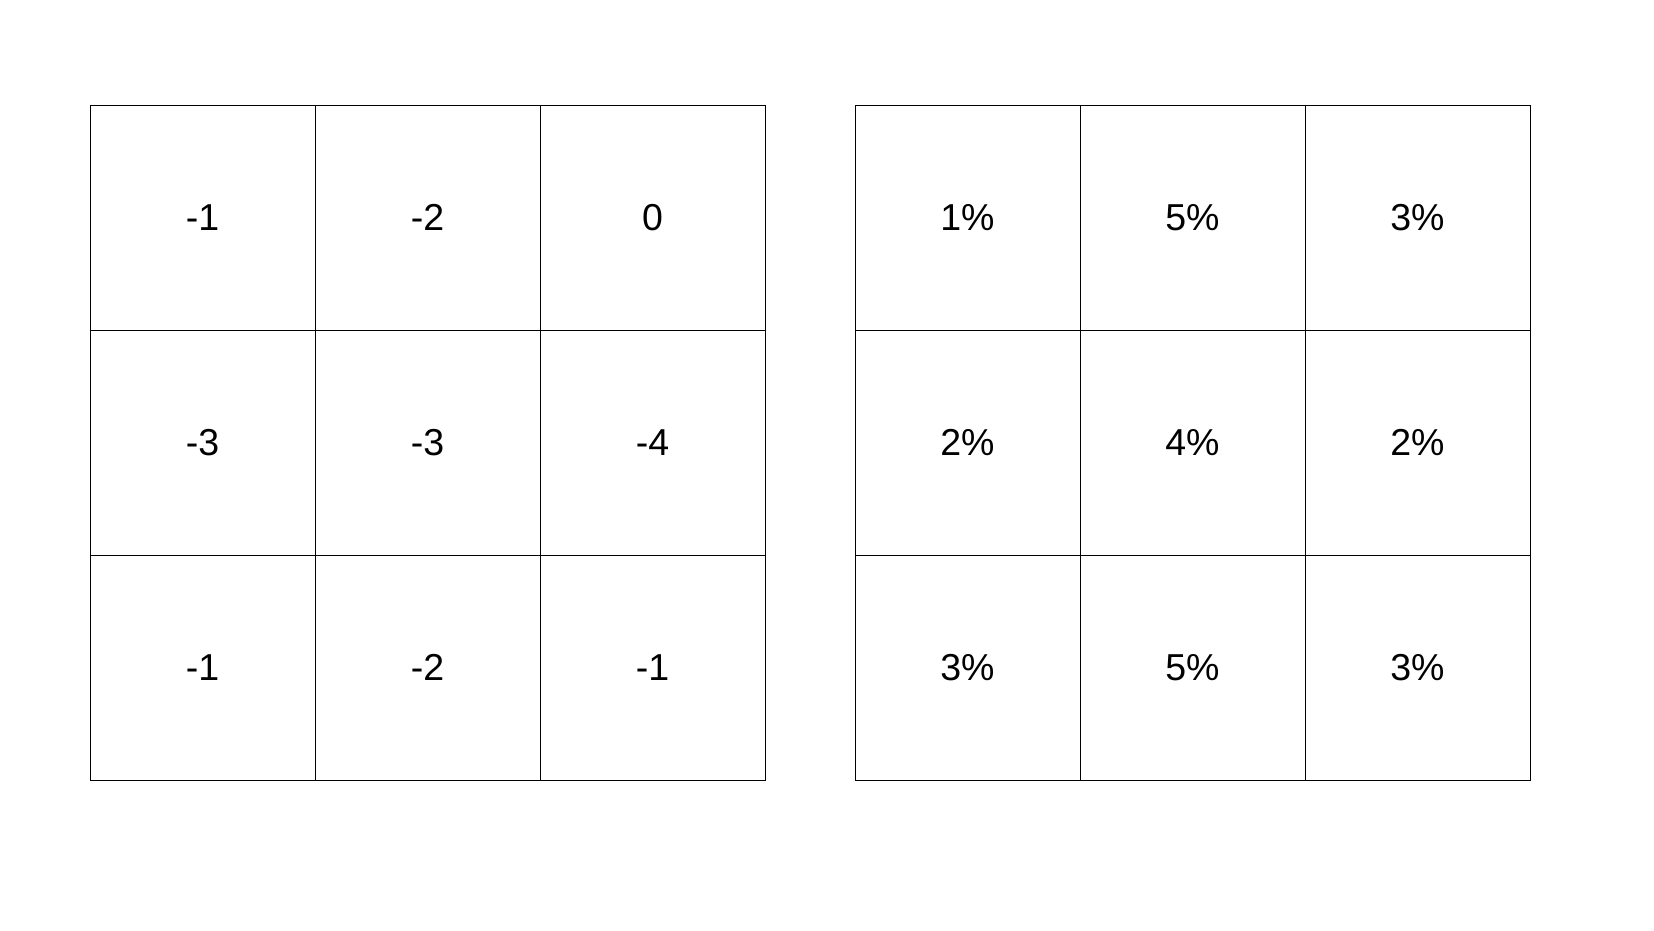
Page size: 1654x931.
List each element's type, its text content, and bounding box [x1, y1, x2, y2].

text_box -2 [316, 105, 540, 330]
text_box 2% [1305, 331, 1531, 555]
text_box 3% [1305, 105, 1531, 331]
text_box 3% [1305, 555, 1531, 781]
text_box -3 [90, 331, 315, 555]
text_box 3% [855, 555, 1080, 781]
text_box -1 [90, 105, 316, 331]
text_box -1 [90, 555, 315, 781]
text_box 1% [855, 105, 1081, 331]
text_box -1 [540, 555, 766, 781]
text_box 5% [1081, 105, 1305, 330]
text_box -2 [315, 555, 540, 781]
text_box -4 [540, 331, 766, 555]
text_box 2% [855, 331, 1080, 555]
text_box 5% [1080, 555, 1305, 781]
text_box -3 [315, 330, 540, 555]
text_box 0 [540, 105, 766, 331]
text_box 4% [1080, 330, 1305, 555]
